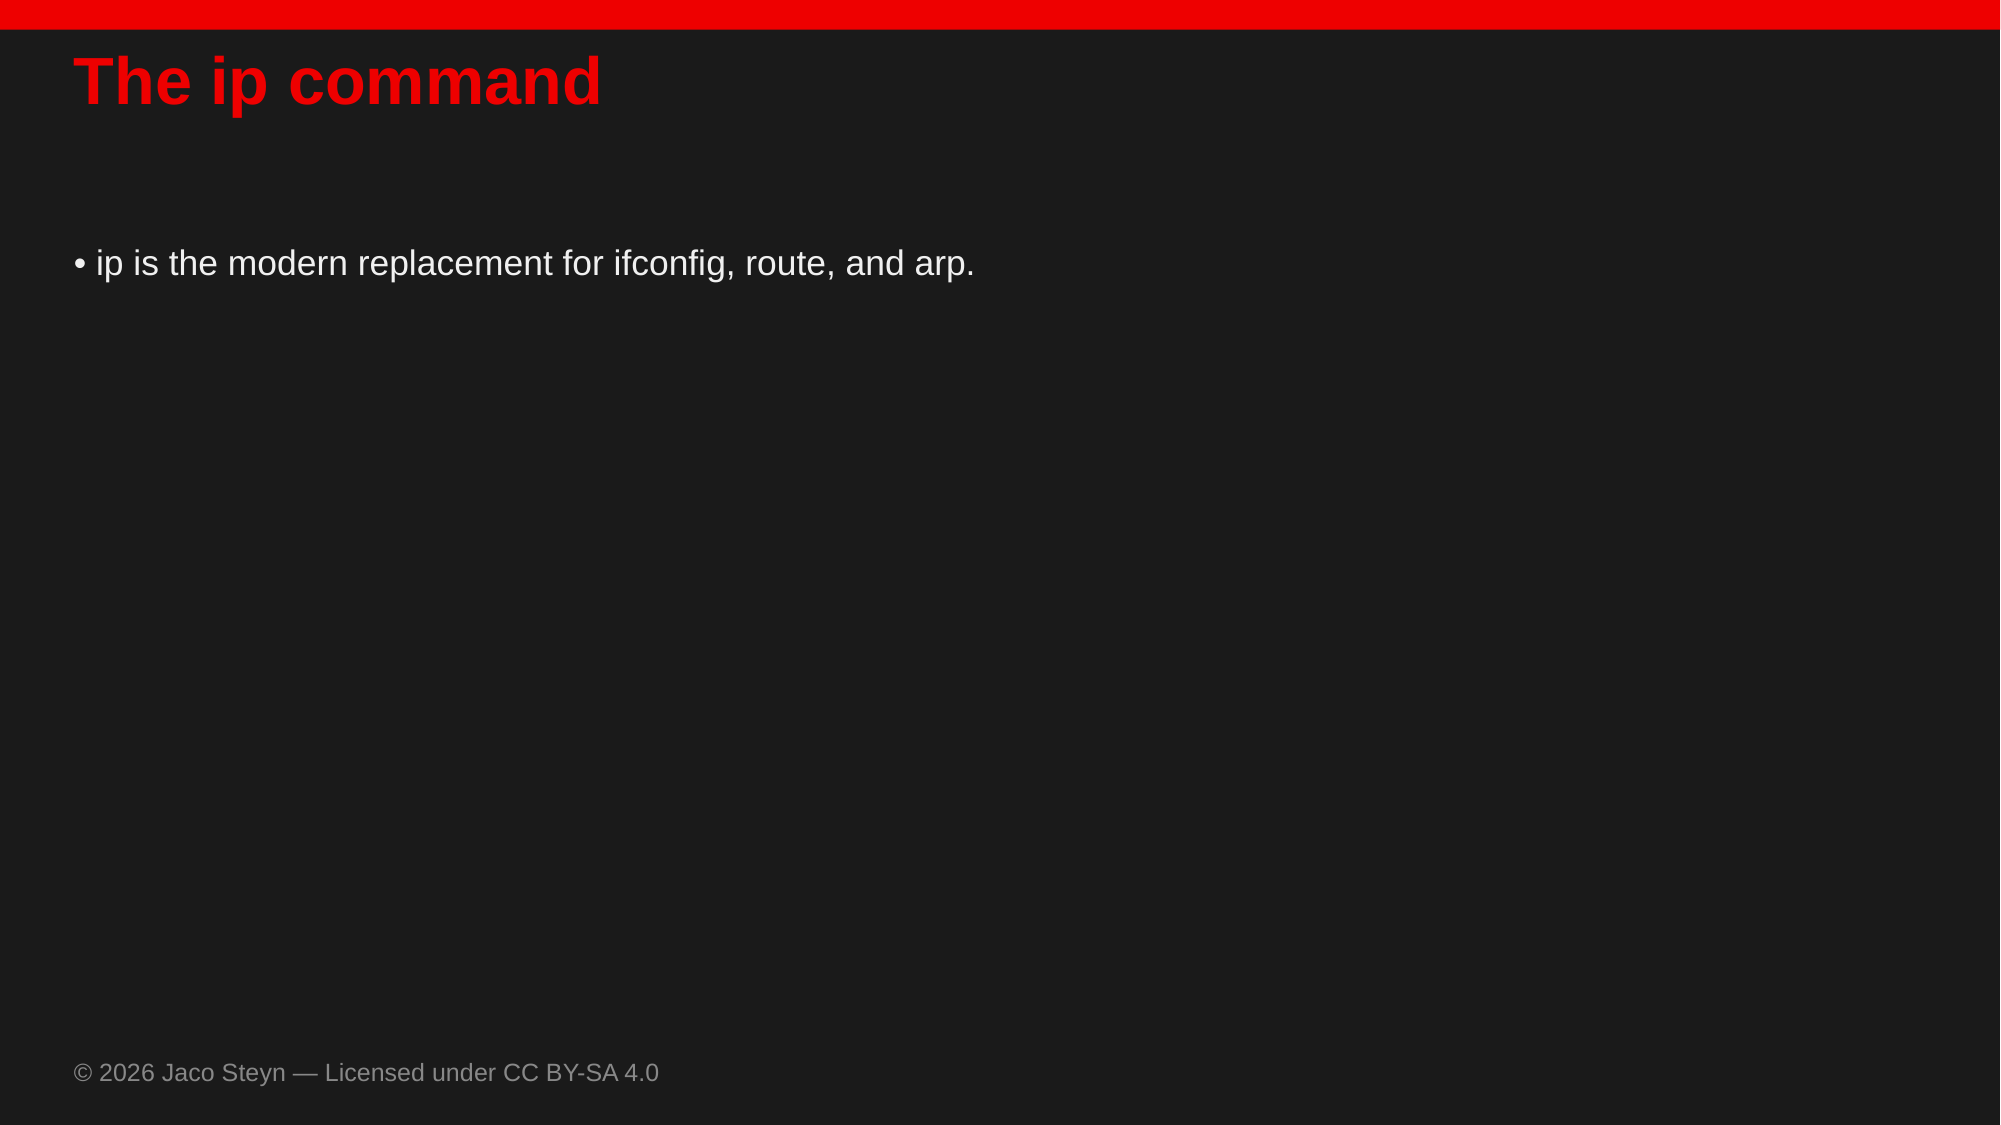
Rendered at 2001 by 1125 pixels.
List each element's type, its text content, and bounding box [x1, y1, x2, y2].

text_box The ip command [59, 36, 1942, 208]
text_box [0, 0, 2001, 30]
text_box © 2026 Jaco Steyn — Licensed under CC BY-SA 4.0 [59, 1051, 1942, 1093]
text_box • ip is the modern replacement for ifconfig, route, and arp. [59, 236, 1942, 1037]
